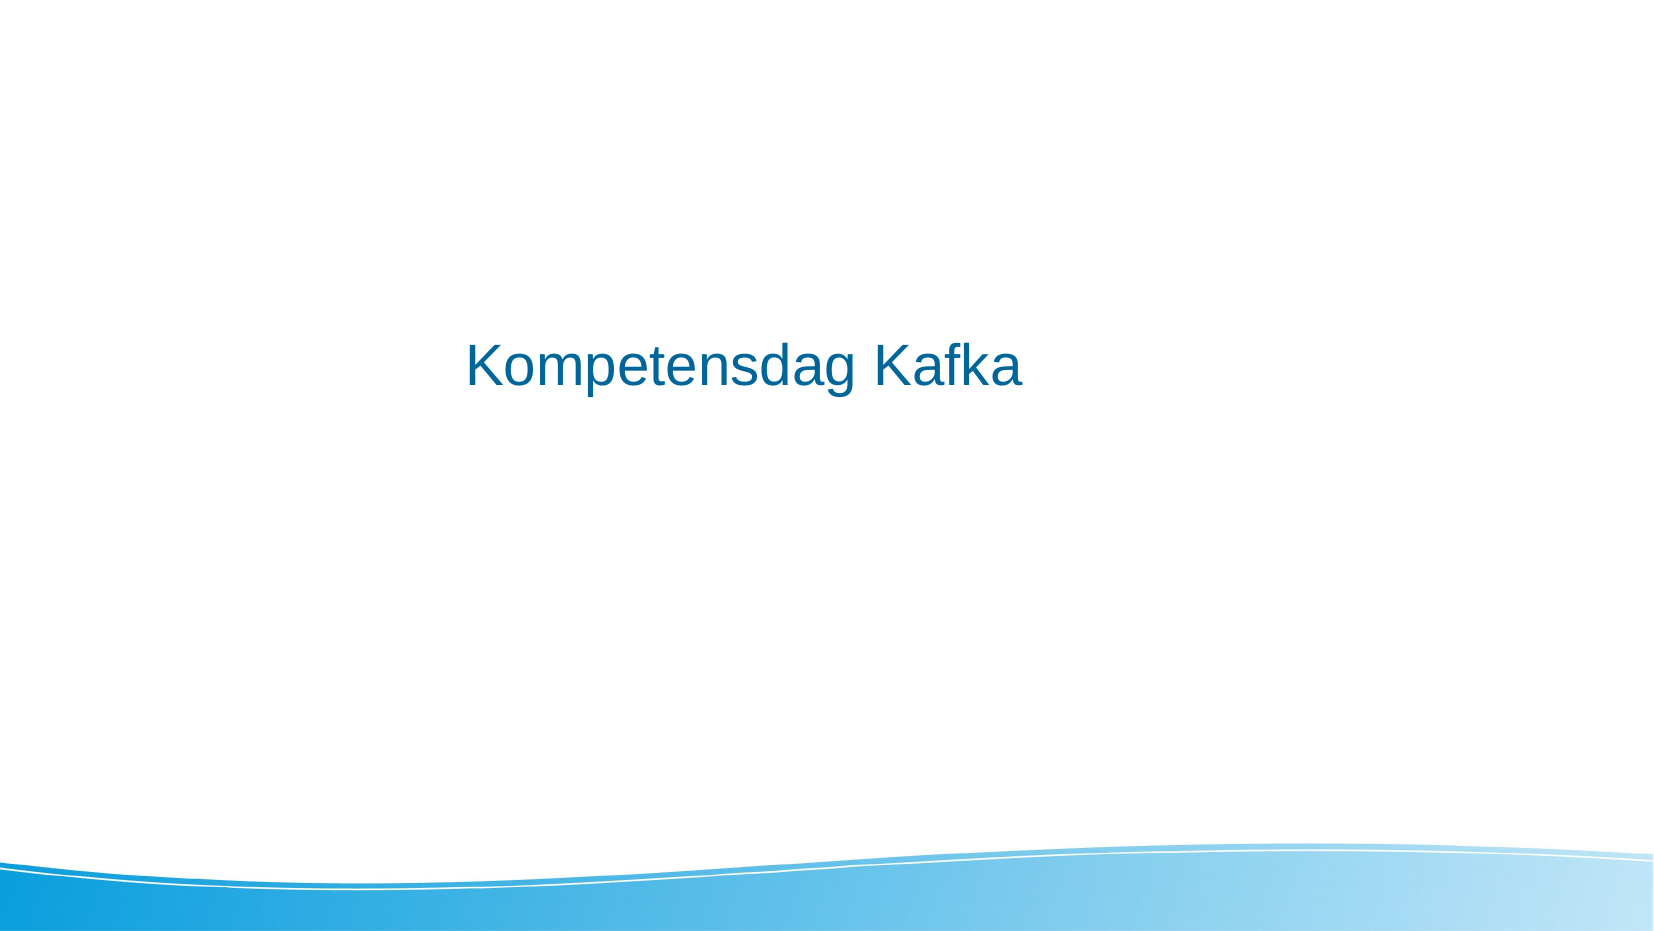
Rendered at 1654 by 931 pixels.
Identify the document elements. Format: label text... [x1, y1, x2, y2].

picture [0, 843, 1654, 931]
title Kompetensdag Kafka [0, 288, 1489, 444]
